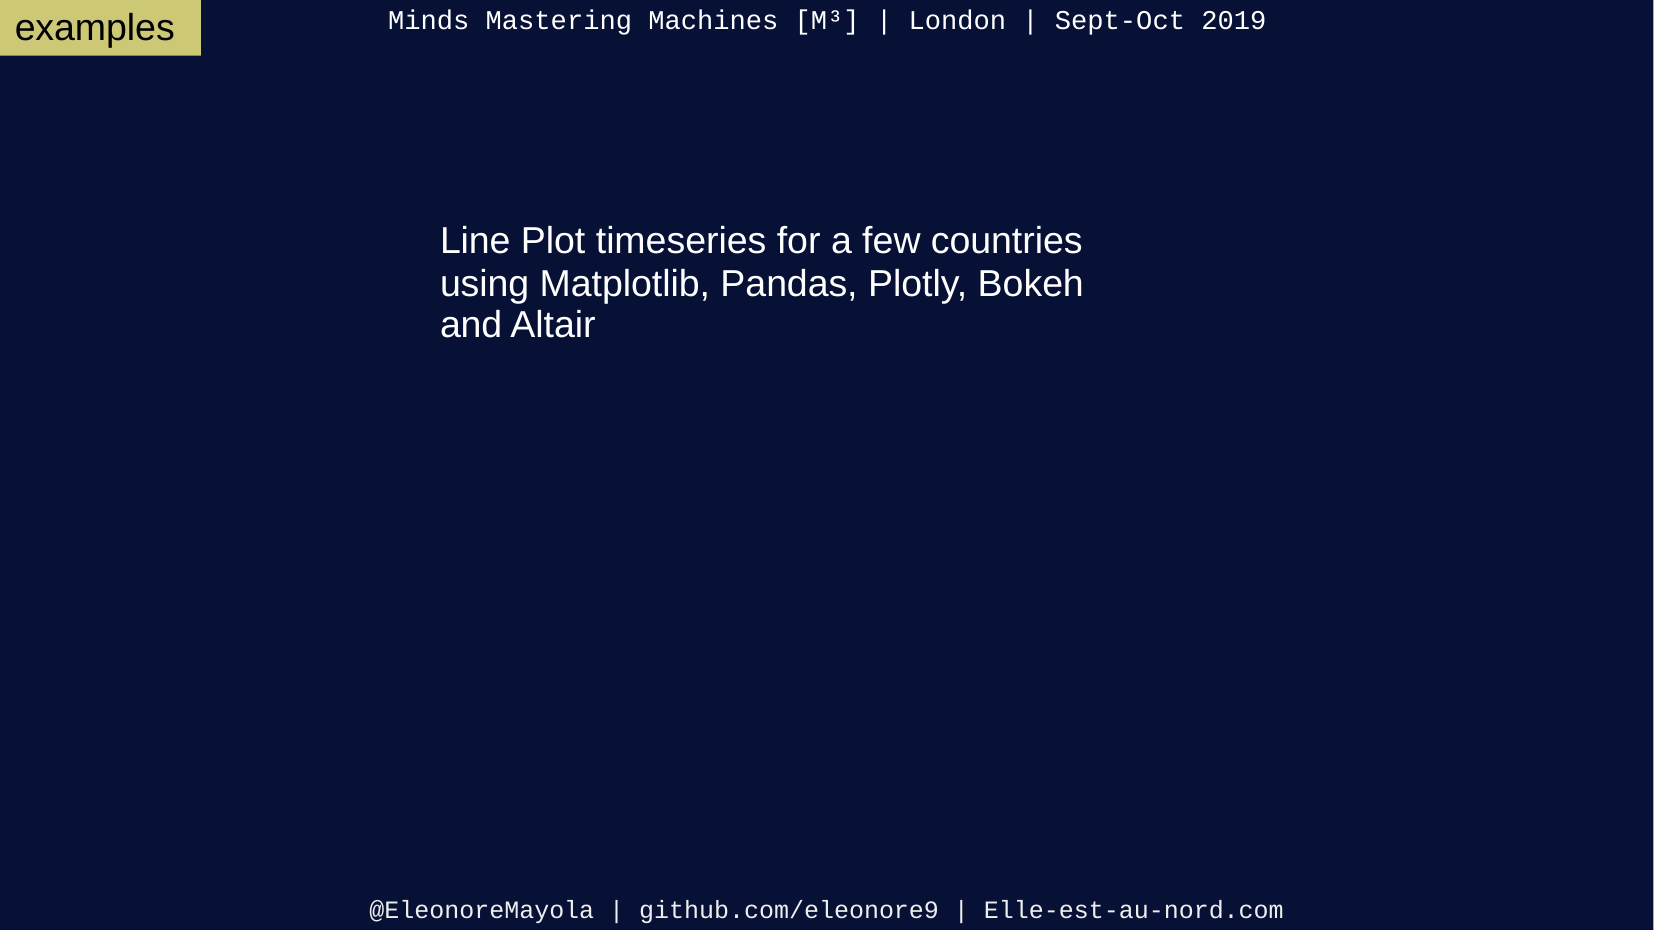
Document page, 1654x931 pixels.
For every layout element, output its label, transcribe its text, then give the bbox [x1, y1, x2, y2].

text_box @EleonoreMayola | github.com/eleonore9 | Elle-est-au-nord.com [295, 862, 1359, 931]
text_box examples [0, 0, 201, 56]
text_box Minds Mastering Machines [M³] | London | Sept-Oct 2019 [265, 0, 1388, 60]
text_box Line Plot timeseries for a few countries using Matplotlib, Pandas, Plotly, Bokeh and Altair [425, 212, 1170, 354]
